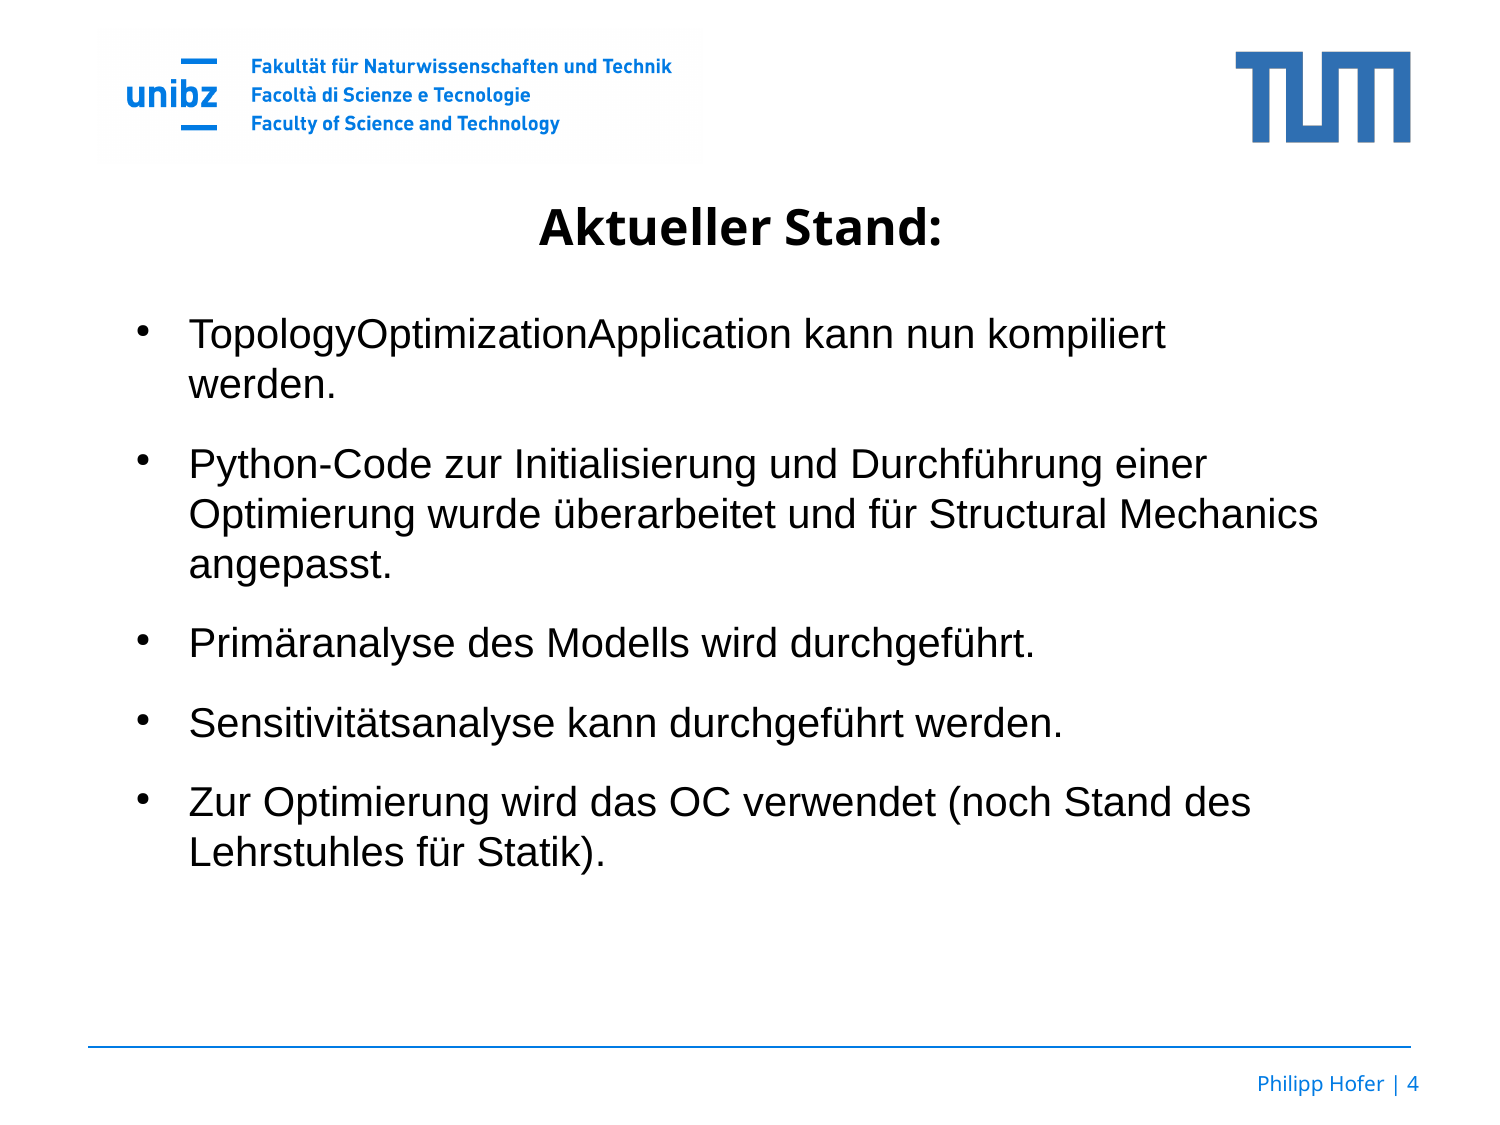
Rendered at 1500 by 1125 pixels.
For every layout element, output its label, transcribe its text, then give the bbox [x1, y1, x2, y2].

picture [1145, 0, 1500, 233]
text_box Aktueller Stand: [103, 137, 1397, 300]
picture [97, 28, 703, 164]
text_box TopologyOptimizationApplication kann nun kompiliert werden. Python-Code zur Initialisierung und Durchführung einer Optimierung wurde überarbeitet und für Structural Mechanics angepasst. Primäranalyse des Modells wird durchgeführt. Sensitivitätsanalyse kann durchgeführt werden. Zur Optimierung wird das OC verwendet (noch Stand des Lehrstuhles für Statik). [103, 299, 1335, 1035]
